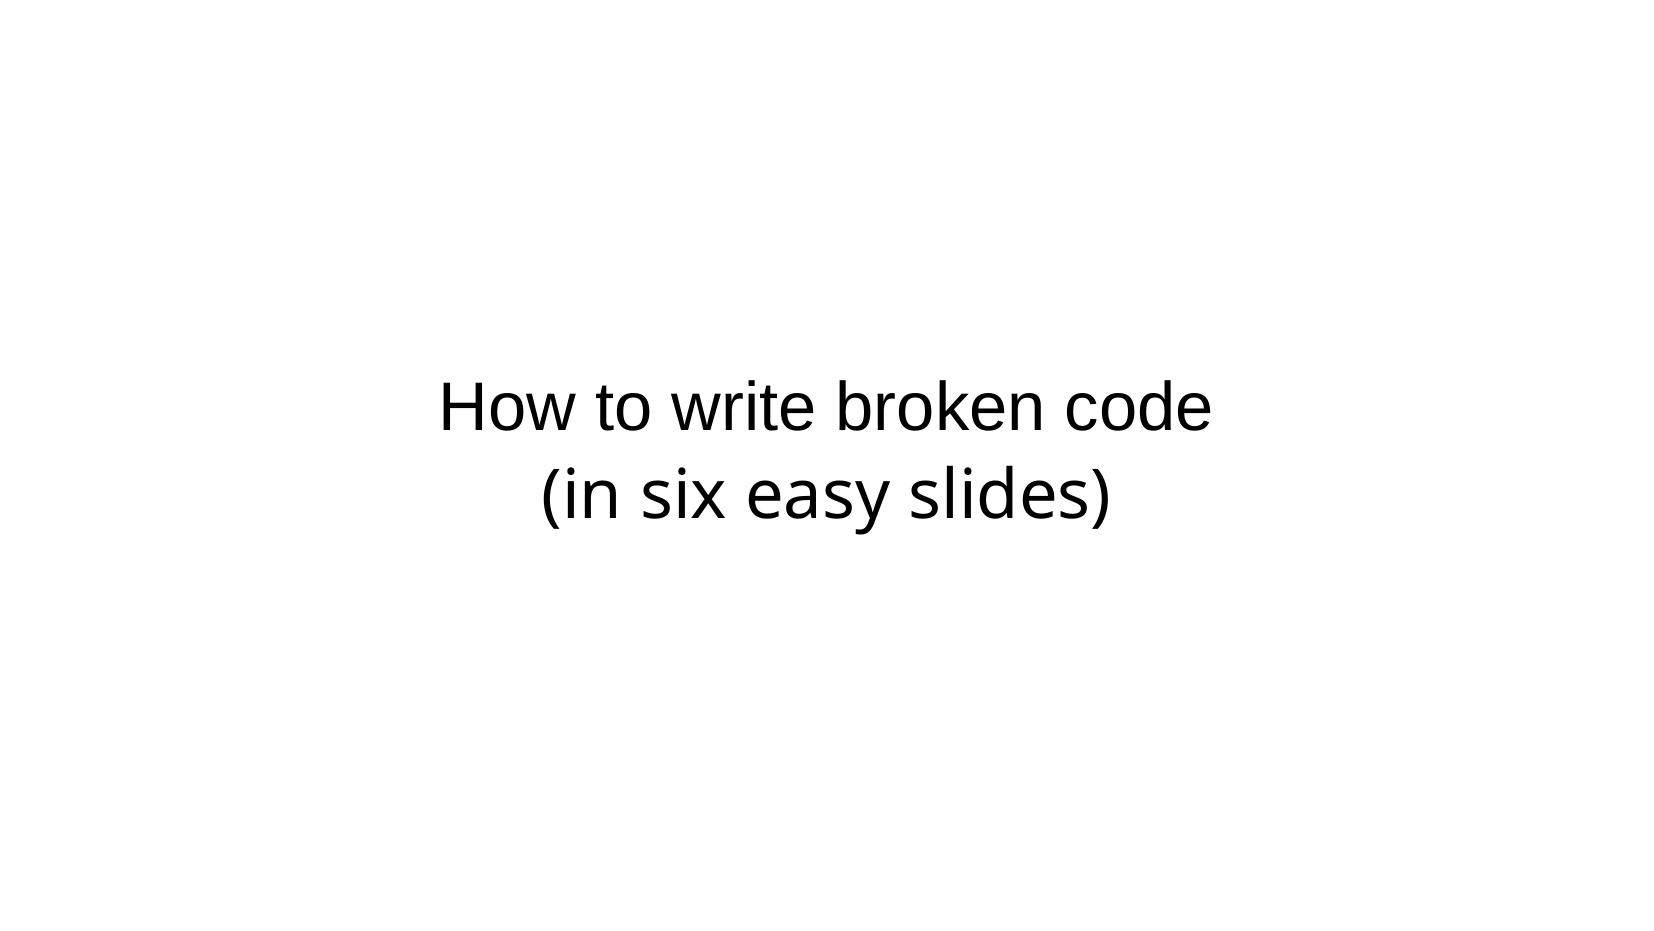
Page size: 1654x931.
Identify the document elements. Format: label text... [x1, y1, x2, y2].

title How to write broken code (in six easy slides) [82, 37, 1571, 871]
